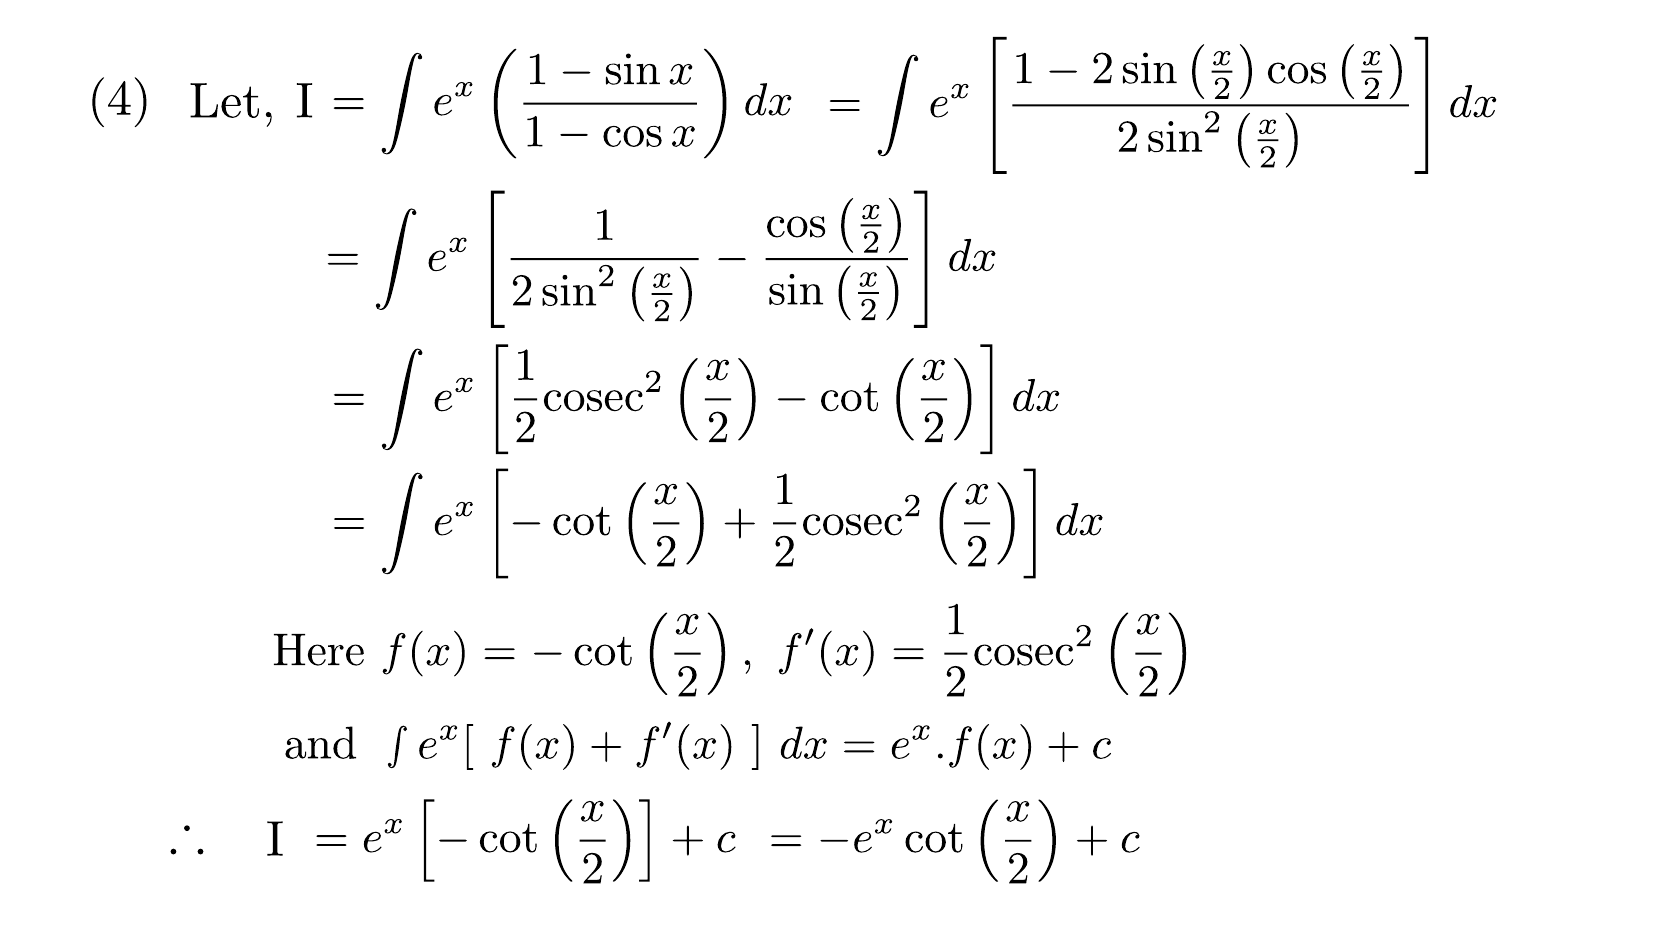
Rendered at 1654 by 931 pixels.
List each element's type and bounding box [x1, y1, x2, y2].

text_box [315, 799, 736, 884]
text_box [267, 821, 283, 856]
text_box [770, 799, 1140, 884]
text_box [333, 344, 1060, 455]
title [47, 36, 1607, 898]
text_box [327, 190, 996, 328]
text_box [273, 603, 1187, 697]
text_box [333, 48, 792, 159]
text_box [296, 83, 313, 118]
text_box [190, 83, 272, 127]
text_box [170, 825, 204, 855]
text_box [90, 77, 147, 128]
text_box [829, 36, 1497, 174]
text_box [285, 721, 1112, 770]
text_box [333, 468, 1103, 579]
